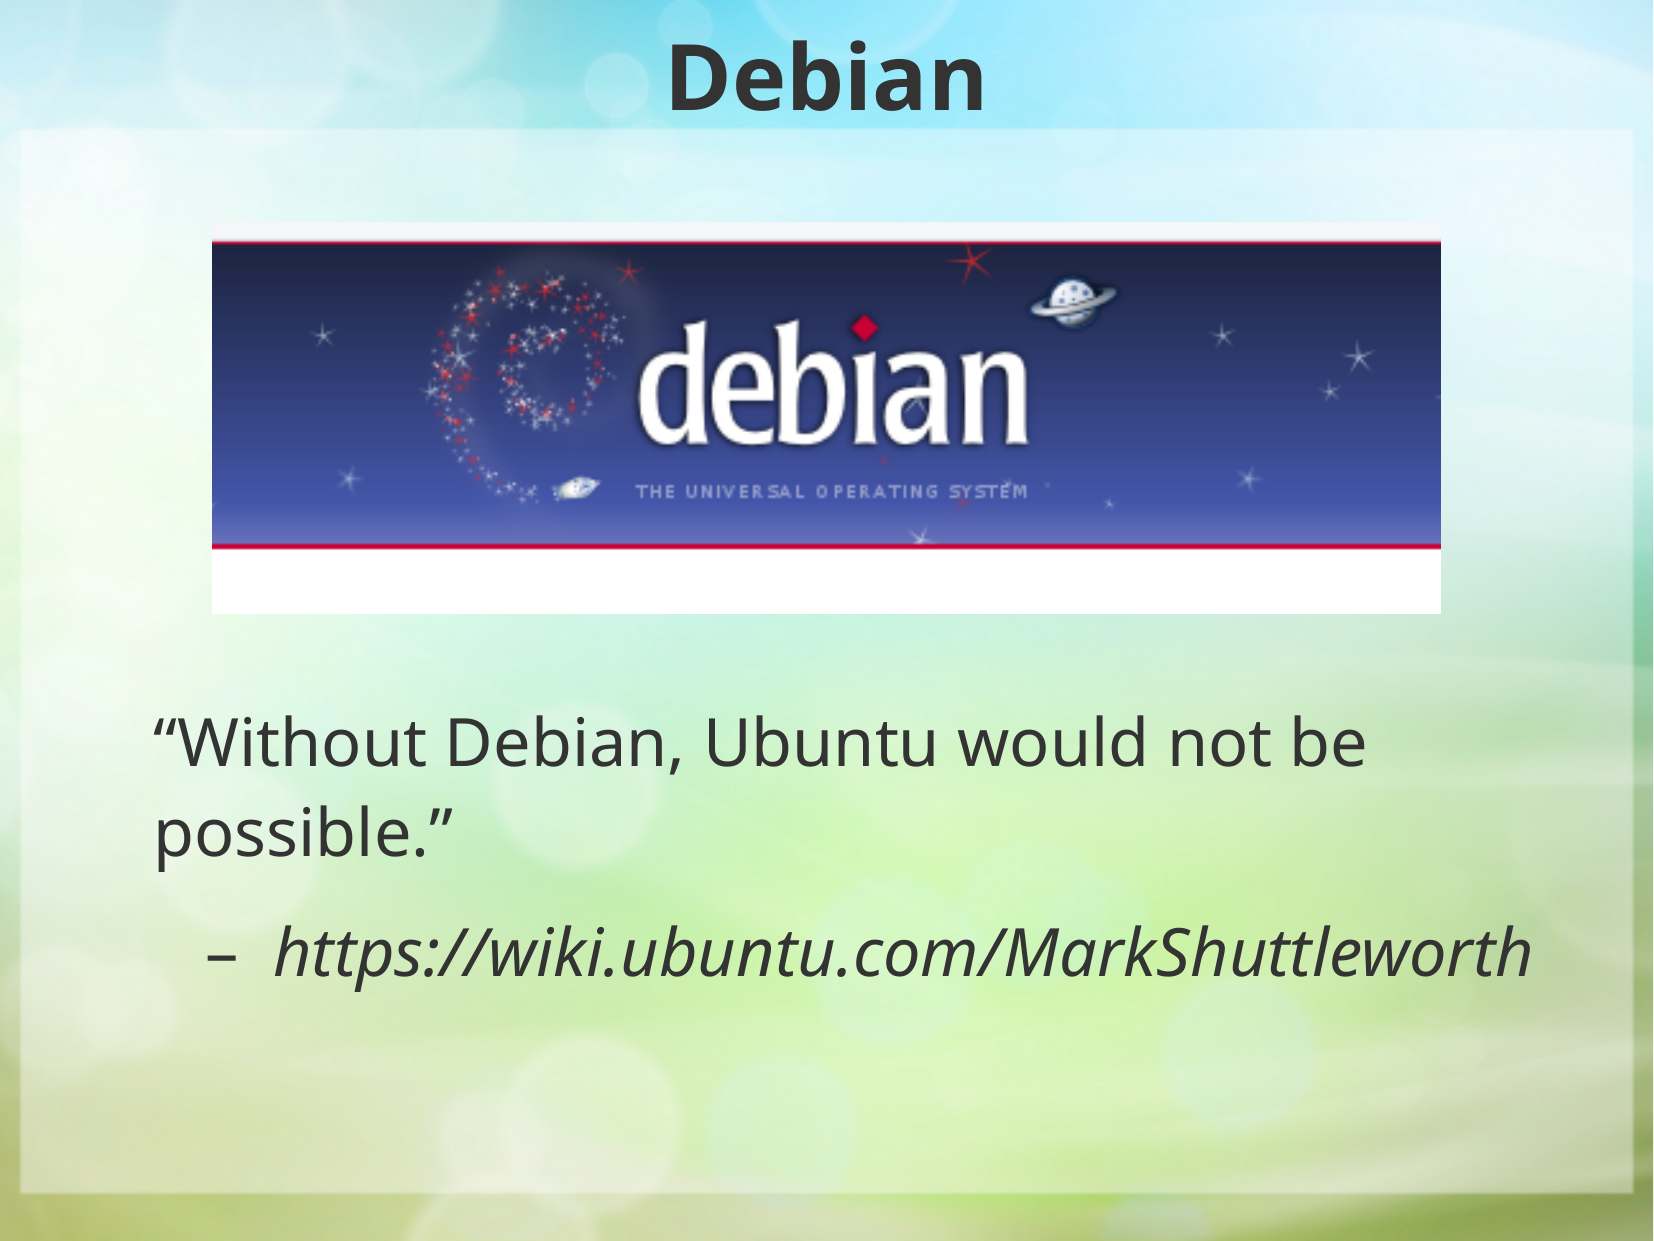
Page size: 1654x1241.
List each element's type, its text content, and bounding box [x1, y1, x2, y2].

picture [0, 0, 1654, 1241]
list “Without Debian, Ubuntu would not be possible.” – https://wiki.ubuntu.com/MarkShuttleworth [82, 650, 1571, 1041]
title Debian [82, 0, 1571, 151]
